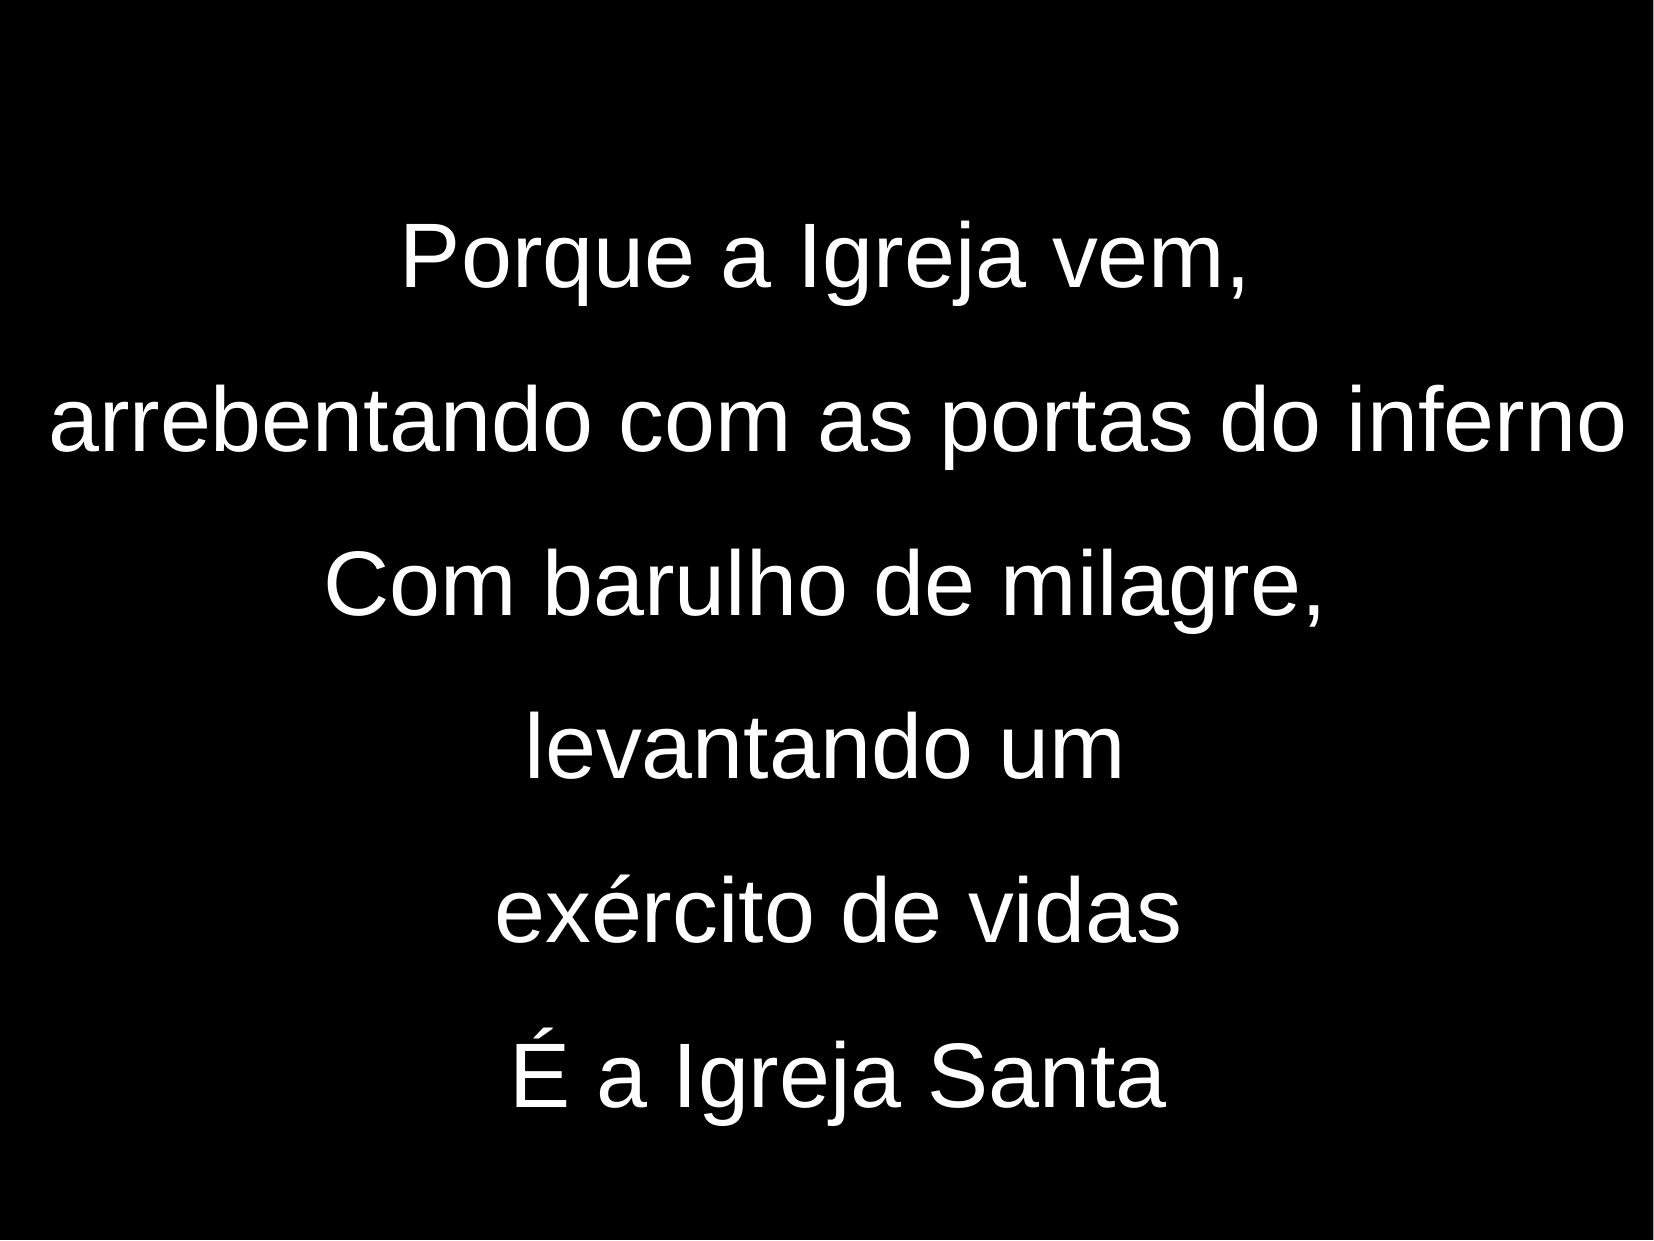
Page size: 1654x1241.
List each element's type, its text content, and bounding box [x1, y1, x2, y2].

text_box Porque a Igreja vem, arrebentando com as portas do inferno Com barulho de milagre, levantando um exército de vidas É a Igreja Santa [23, 135, 1654, 1075]
